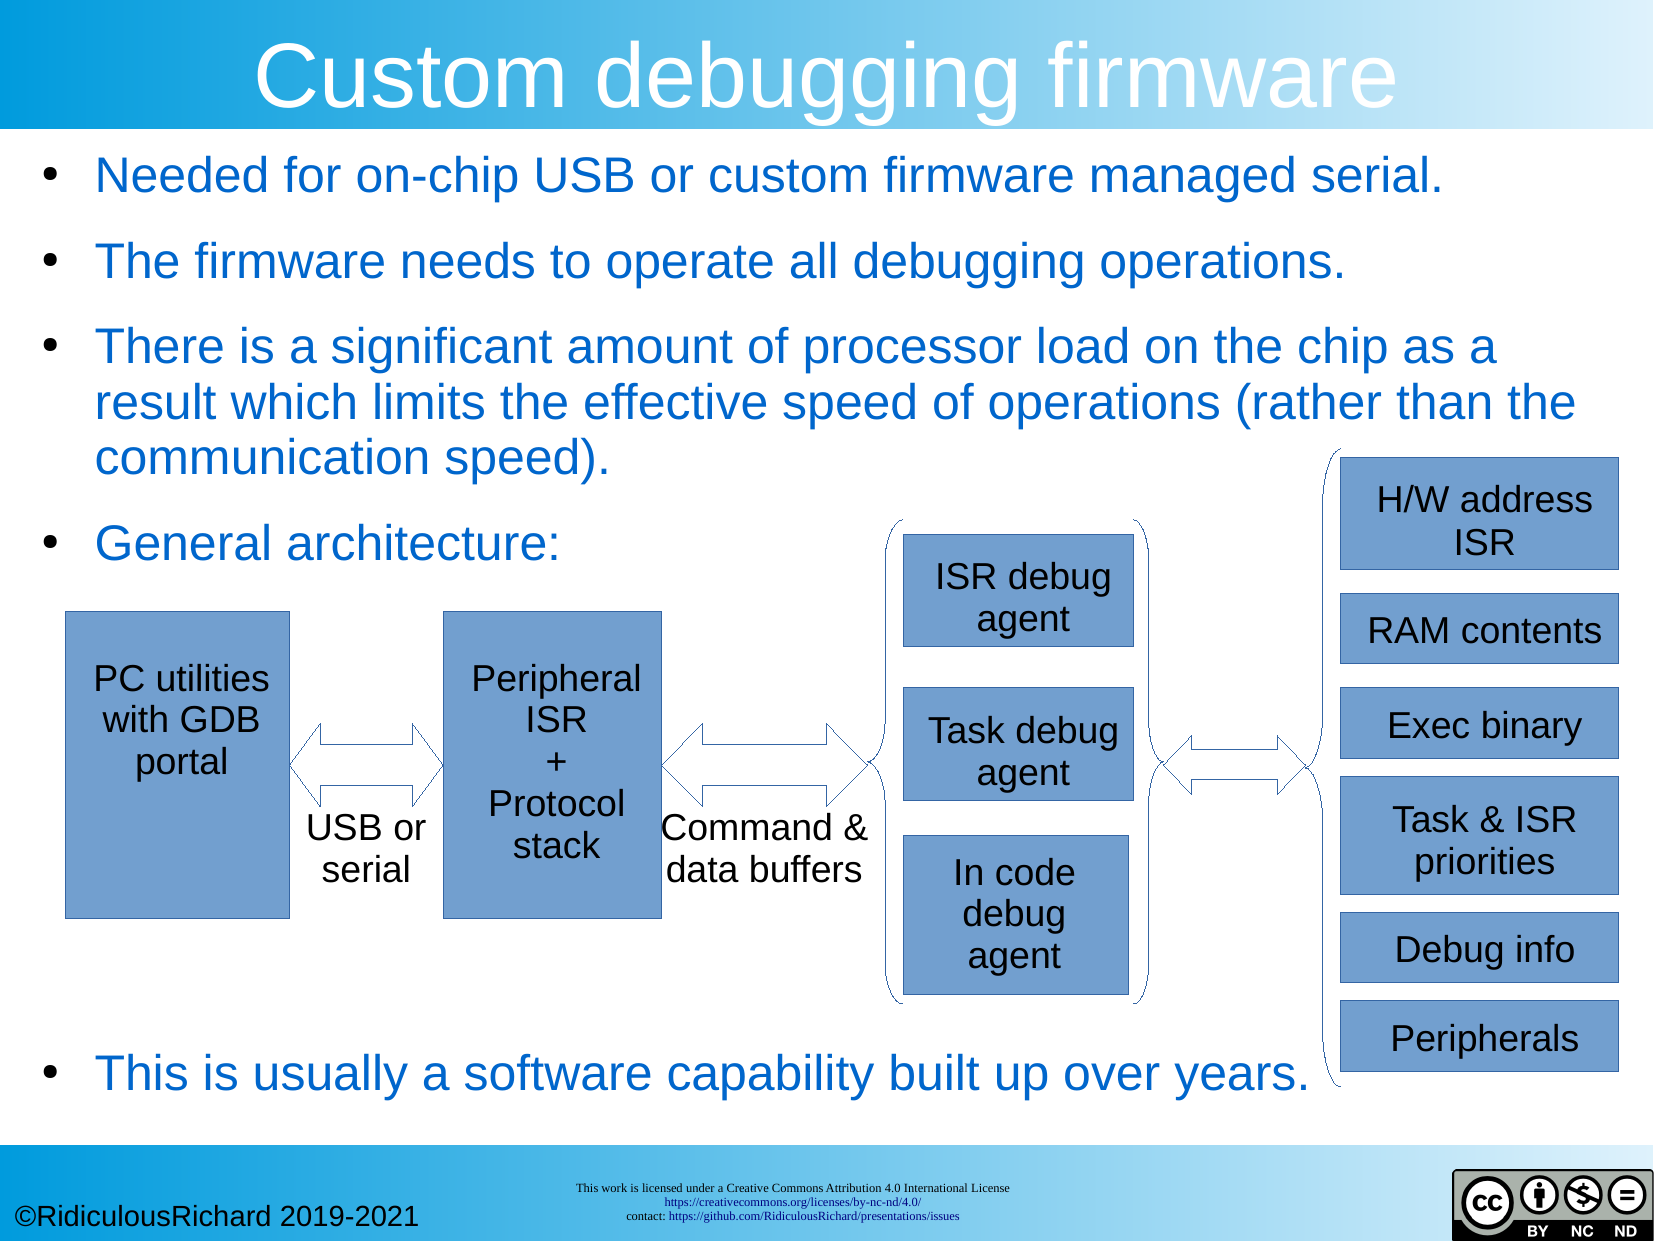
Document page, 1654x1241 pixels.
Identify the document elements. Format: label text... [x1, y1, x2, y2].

text_box [1340, 1000, 1619, 1072]
text_box RAM contents [1351, 602, 1619, 665]
text_box Task debug agent [912, 701, 1134, 801]
text_box [65, 611, 290, 919]
text_box Peripheral ISR + Protocol stack [451, 649, 662, 879]
text_box [903, 835, 1129, 995]
text_box [443, 611, 662, 919]
text_box [903, 534, 1134, 647]
text_box [1340, 687, 1619, 759]
text_box [1340, 593, 1619, 664]
text_box Peripherals [1351, 1009, 1619, 1072]
title Custom debugging firmware [82, 23, 1571, 129]
text_box Command & data buffers [661, 723, 868, 807]
text_box Task & ISR priorities [1351, 791, 1619, 895]
text_box Exec binary [1351, 696, 1619, 759]
text_box USB or serial [289, 723, 443, 807]
list Needed for on-chip USB or custom firmware managed serial. The firmware needs to operate all debugging operations. There is a significant amount of processor load on the chip as a result which limits the effective speed of operations (rather than the communication speed). General architecture: This is usually a software capability built up over years. [23, 147, 1630, 609]
text_box [1340, 776, 1619, 895]
text_box Debug info [1351, 921, 1619, 984]
text_box PC utilities with GDB portal [74, 649, 290, 811]
text_box H/W address ISR [1351, 471, 1619, 571]
text_box ISR debug agent [912, 548, 1134, 648]
text_box In code debug agent [906, 843, 1123, 985]
text_box [1340, 457, 1619, 570]
picture [138, 1146, 142, 1241]
text_box [1340, 912, 1619, 983]
text_box [903, 687, 1134, 801]
picture [1452, 1169, 1654, 1241]
